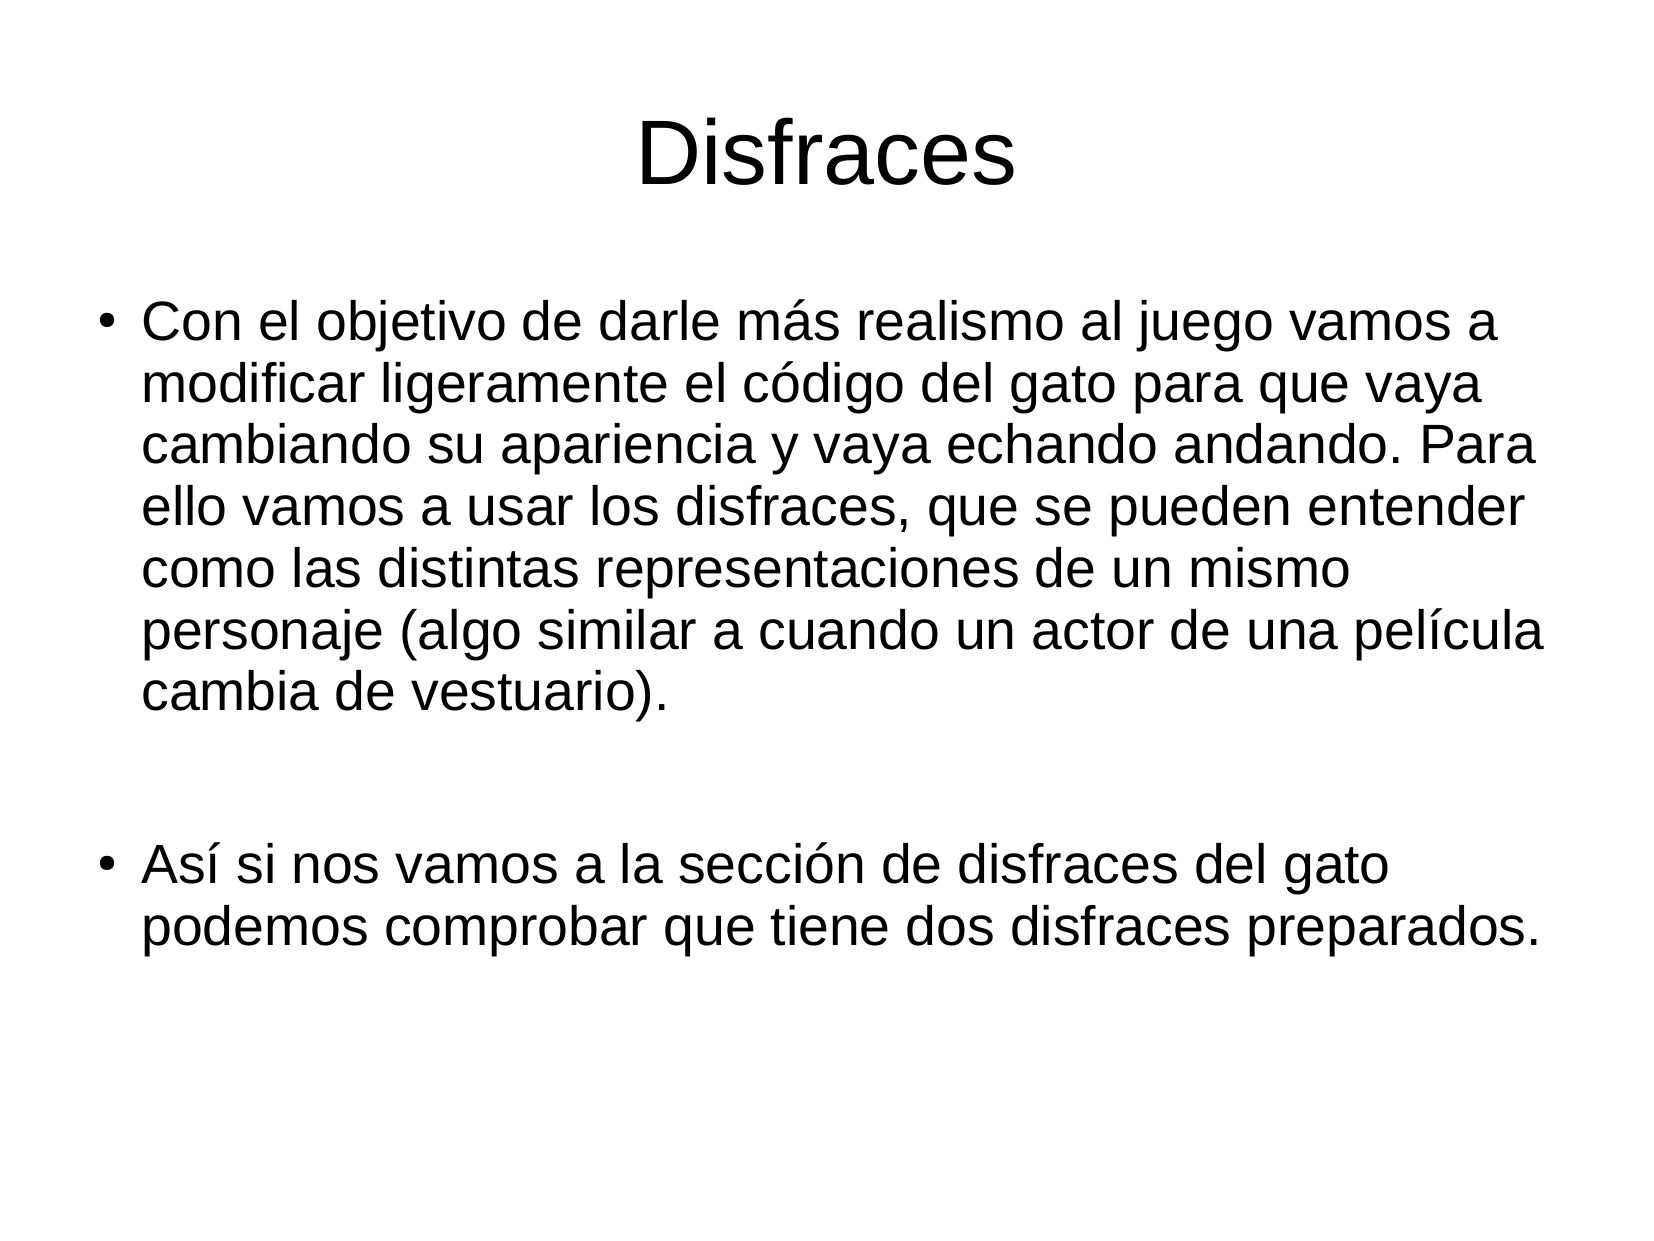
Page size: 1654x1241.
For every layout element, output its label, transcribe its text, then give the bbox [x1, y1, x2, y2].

title Disfraces [82, 49, 1571, 257]
list Con el objetivo de darle más realismo al juego vamos a modificar ligeramente el código del gato para que vaya cambiando su apariencia y vaya echando andando. Para ello vamos a usar los disfraces, que se pueden entender como las distintas representaciones de un mismo personaje (algo similar a cuando un actor de una película cambia de vestuario). Así si nos vamos a la sección de disfraces del gato podemos comprobar que tiene dos disfraces preparados. [82, 290, 1571, 1010]
